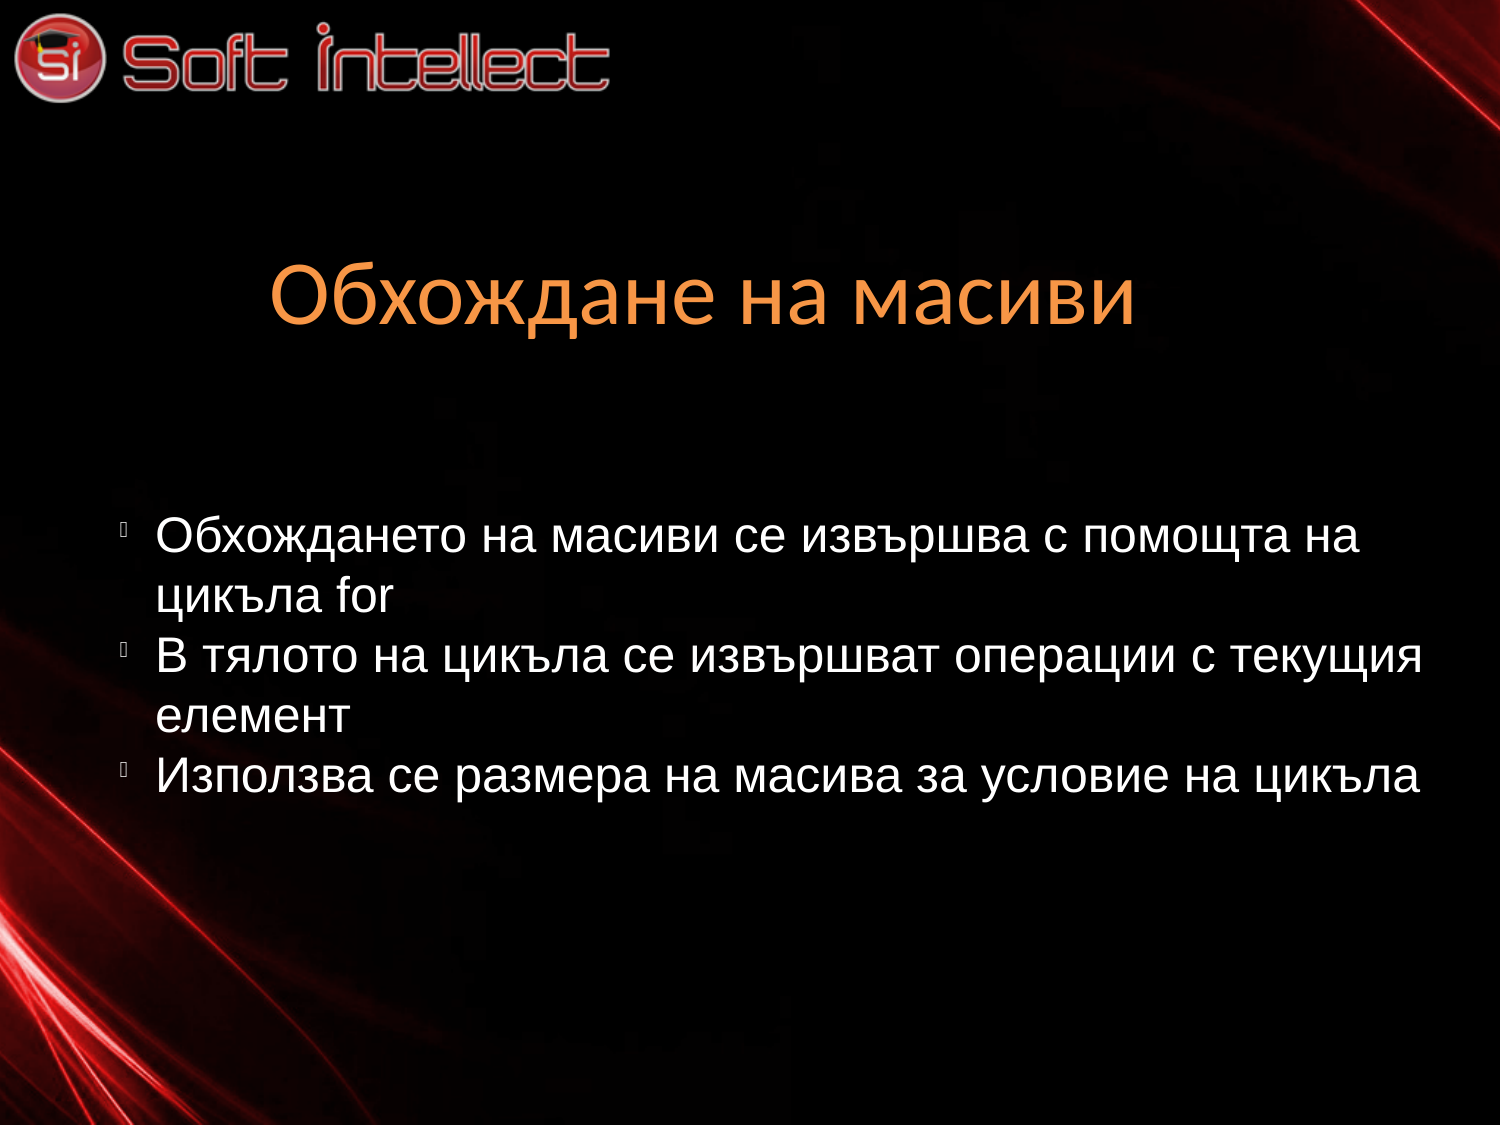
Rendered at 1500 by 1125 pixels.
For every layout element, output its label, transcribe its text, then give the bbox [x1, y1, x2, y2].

text_box Обхождане на масиви [30, 194, 1380, 382]
text_box Обхождането на масиви се извършва с помощта на цикъла for В тялото на цикъла се извършват операции с текущия елемент Използва се размера на масива за условие на цикъла [105, 494, 1470, 825]
picture [0, 0, 1500, 1125]
